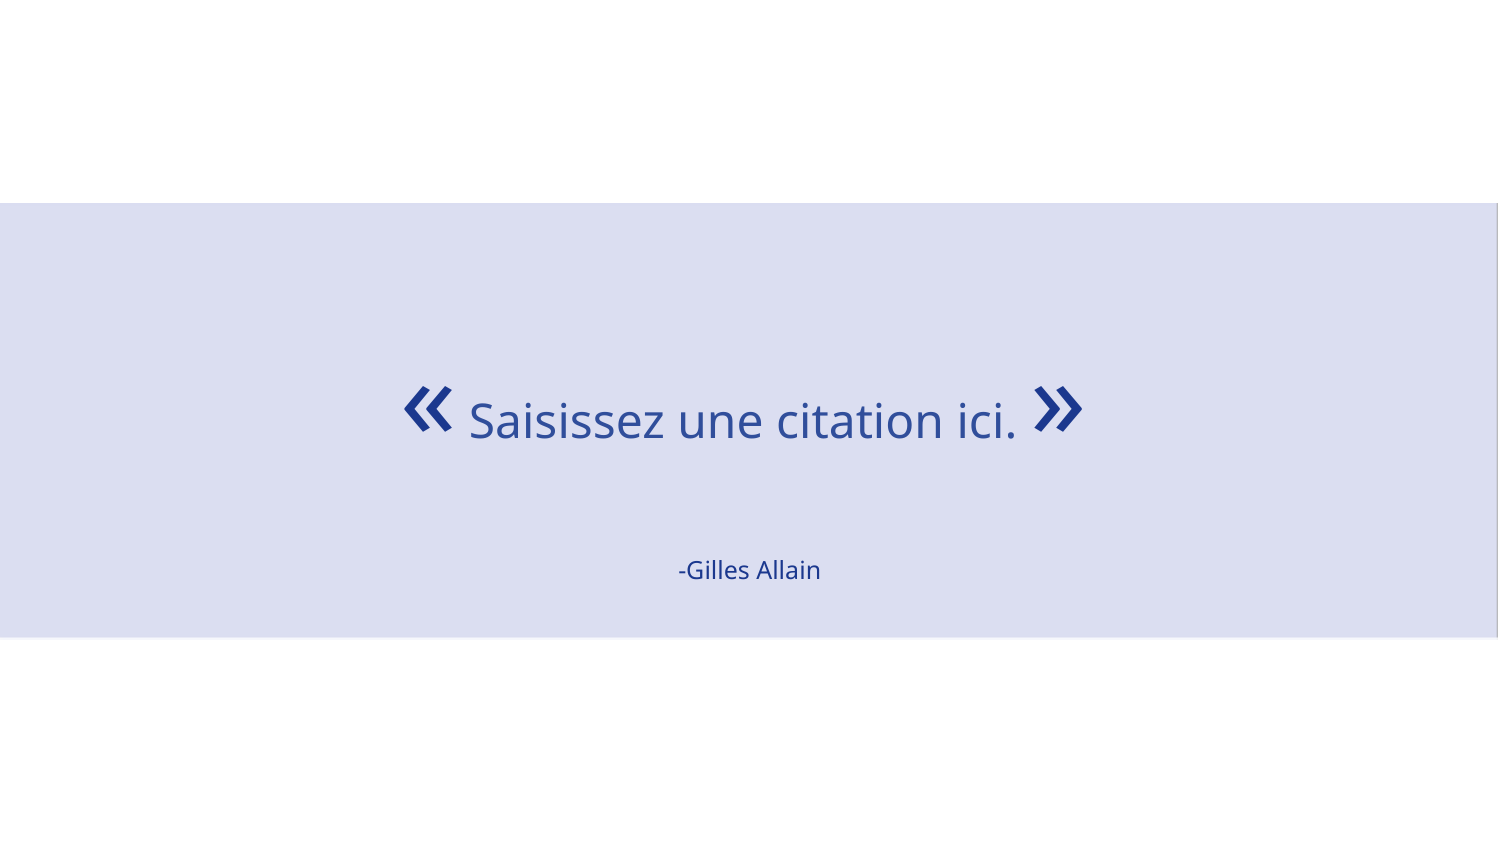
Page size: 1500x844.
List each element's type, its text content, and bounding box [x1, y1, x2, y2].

list « Saisissez une citation ici. » [297, 252, 1203, 537]
list -Gilles Allain [297, 550, 1203, 594]
picture [0, 203, 1500, 640]
